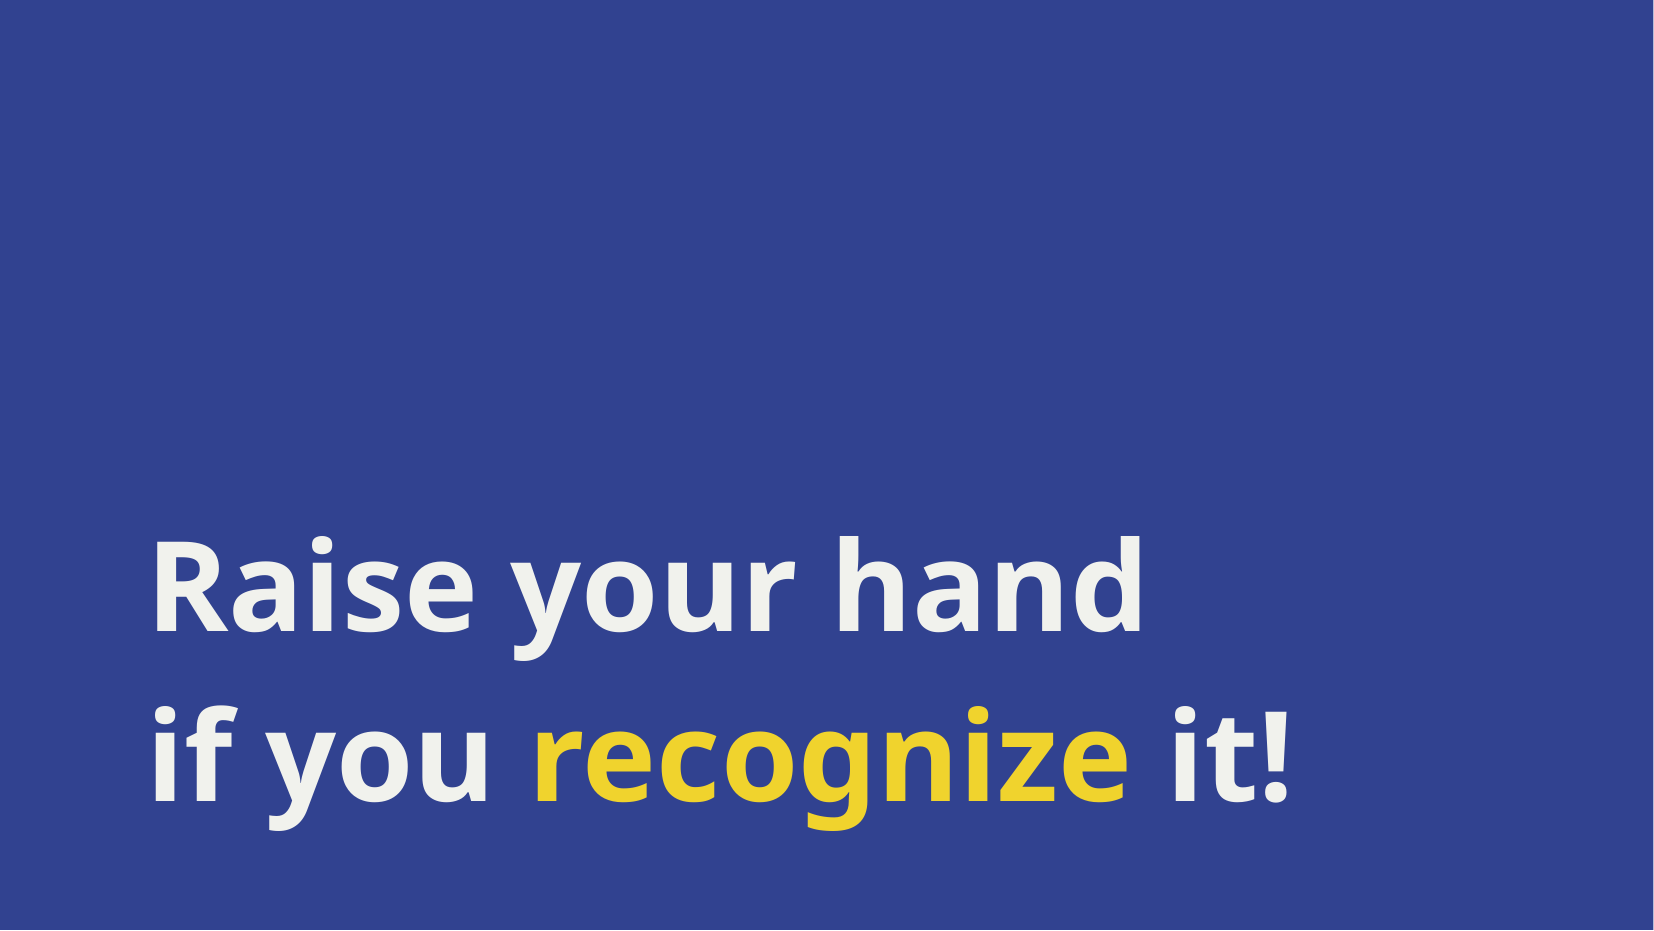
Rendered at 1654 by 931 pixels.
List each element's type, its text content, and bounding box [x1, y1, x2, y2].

text_box Raise your hand if you recognize it! [131, 490, 1340, 811]
